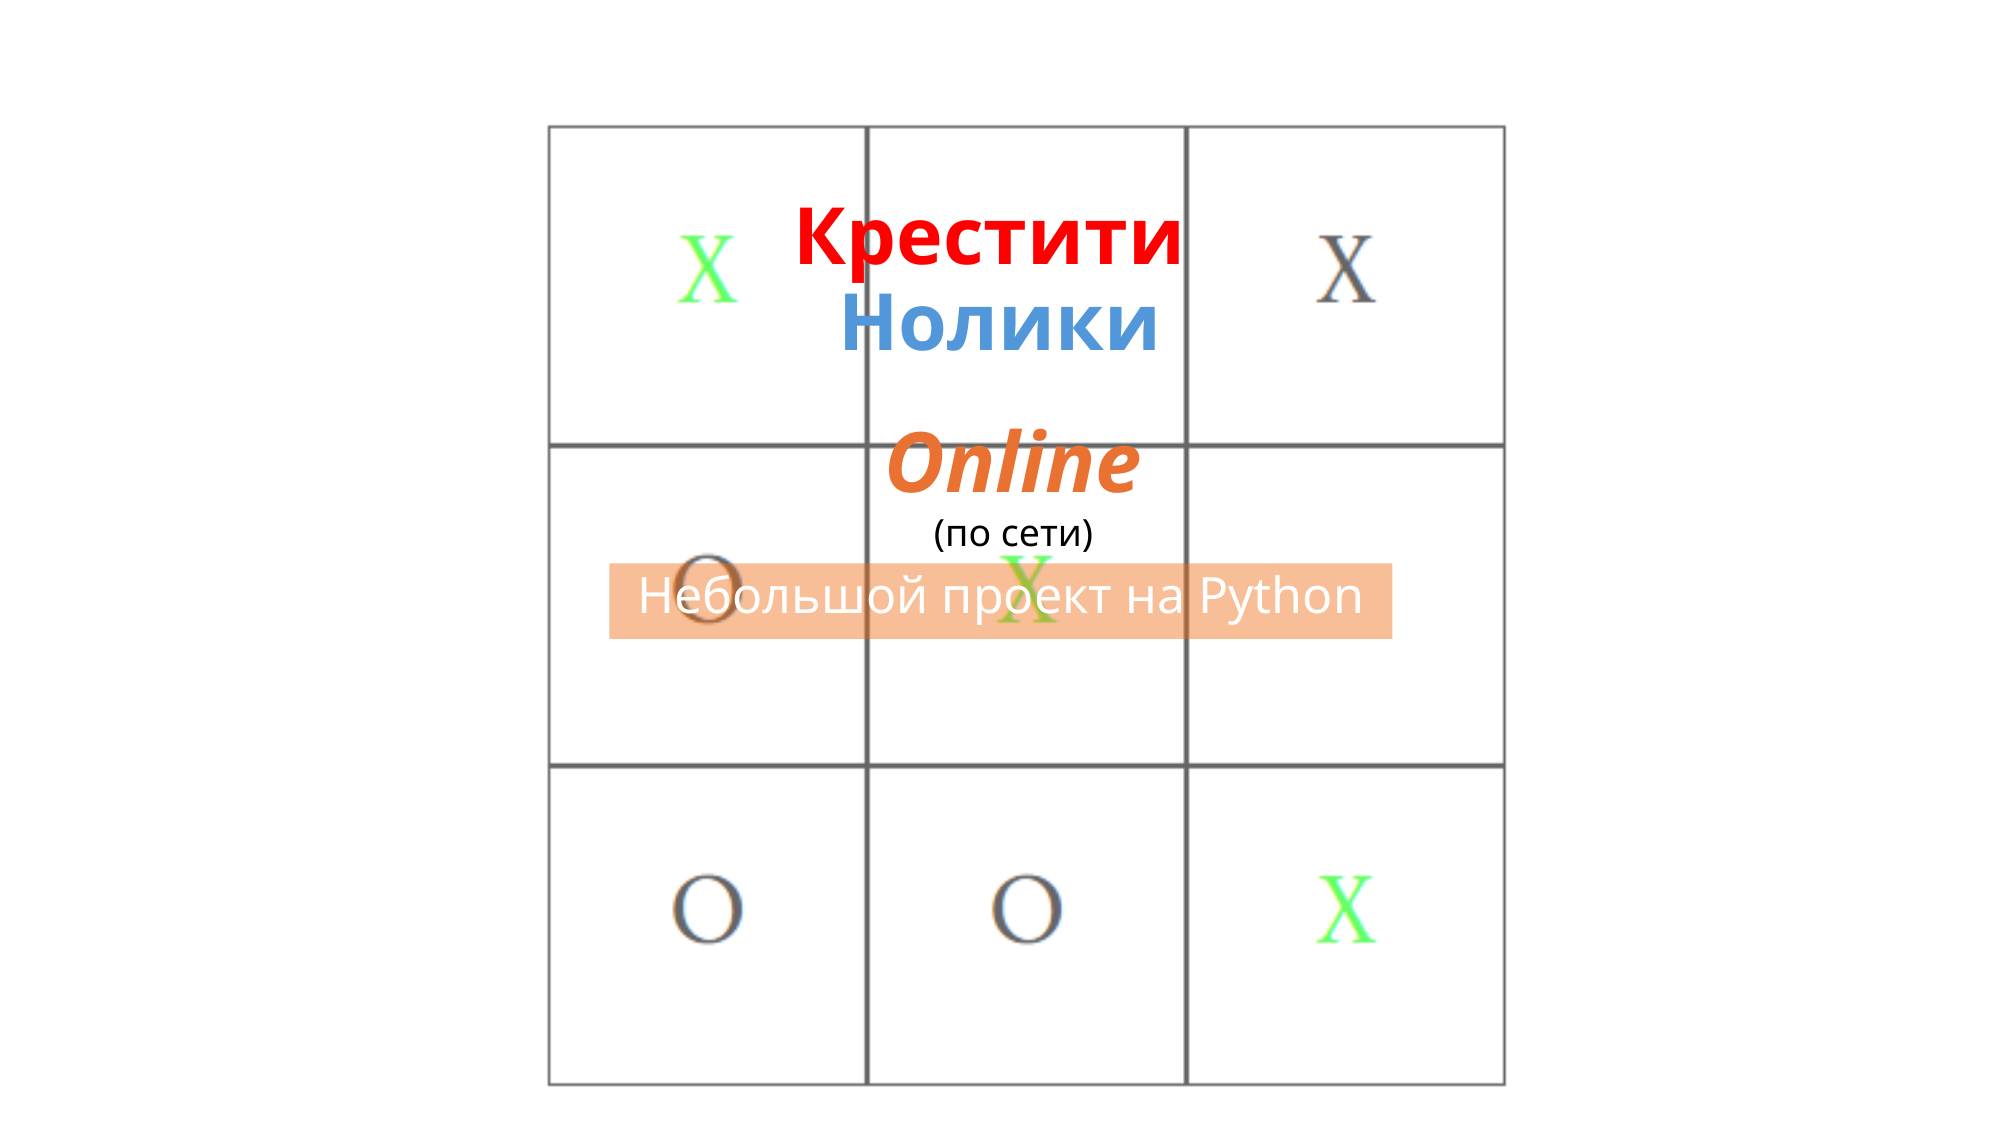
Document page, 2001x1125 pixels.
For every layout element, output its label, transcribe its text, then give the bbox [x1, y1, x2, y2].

title Крестити Нолики [196, 185, 1804, 470]
text_box Online (по сети) [468, 401, 1559, 564]
picture [30, 29, 1971, 1097]
subtitle Небольшой проект на Python [609, 564, 1393, 639]
